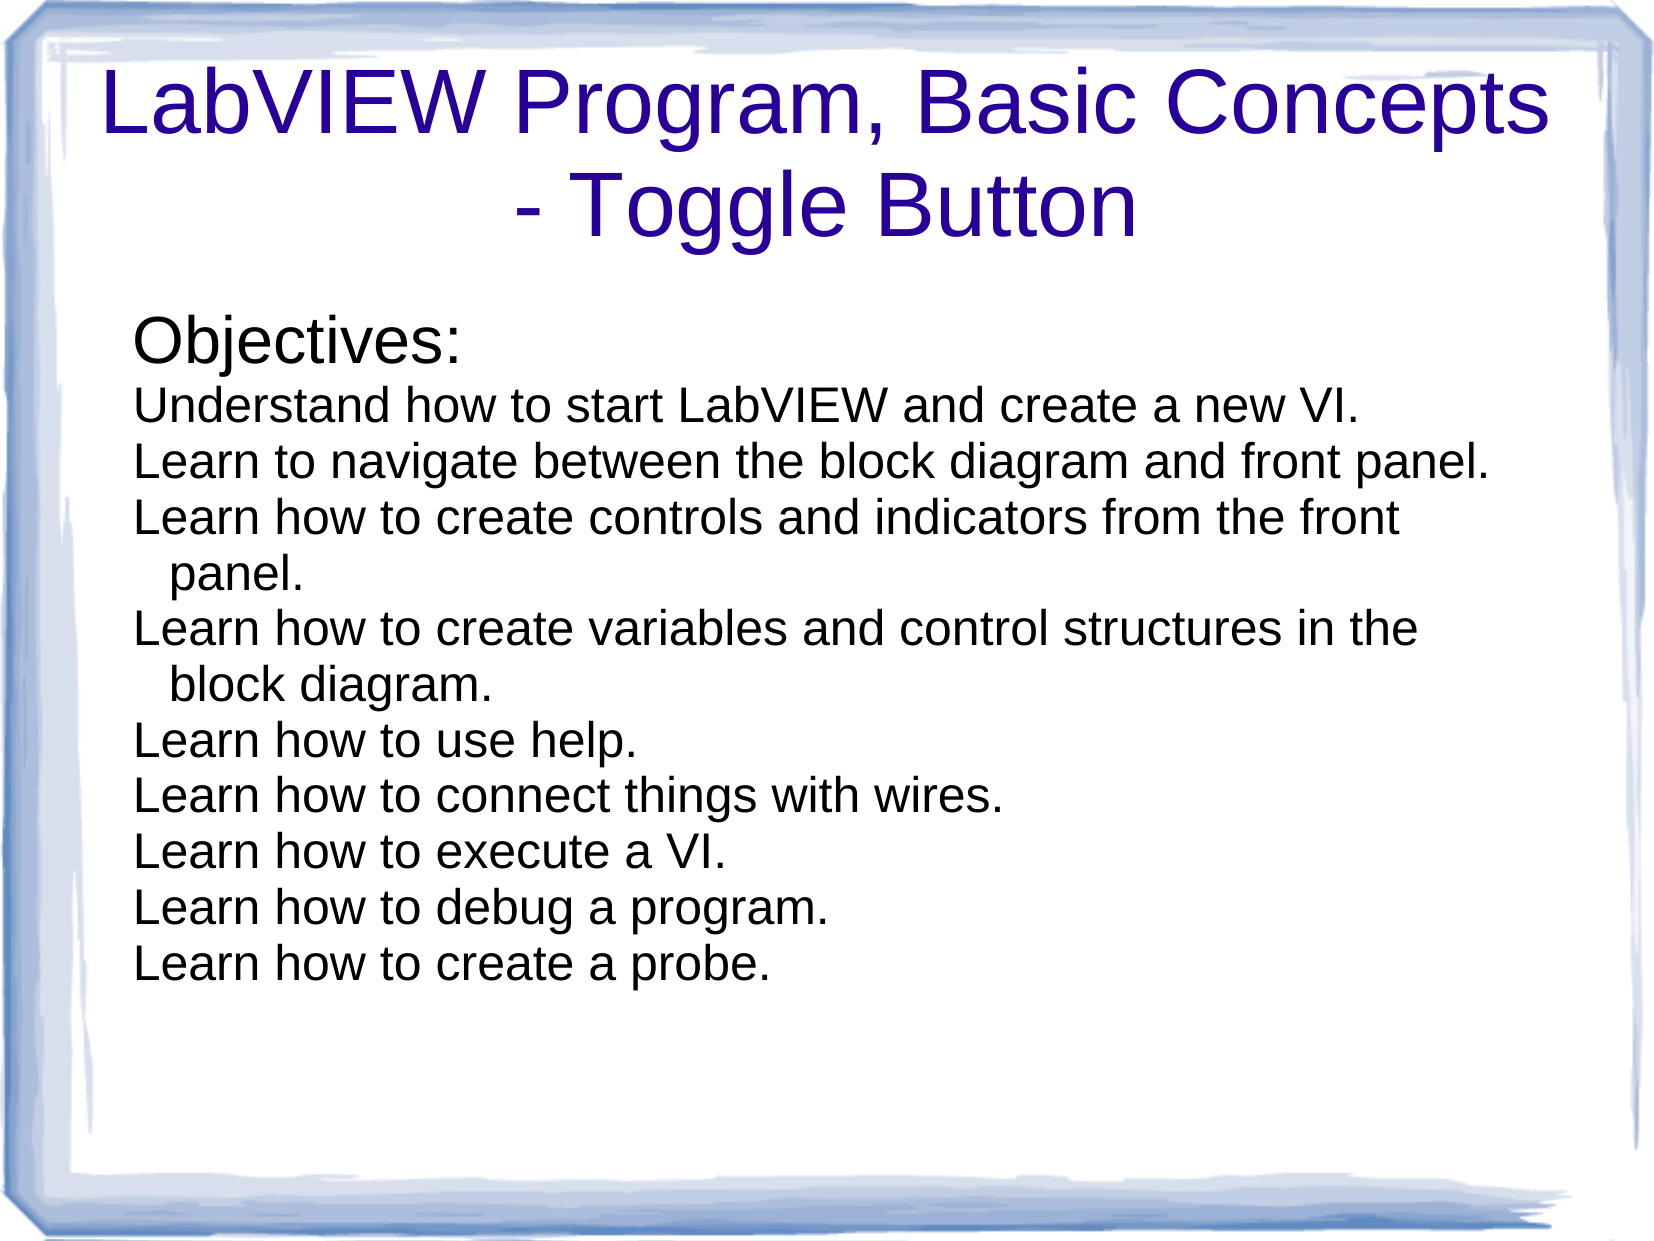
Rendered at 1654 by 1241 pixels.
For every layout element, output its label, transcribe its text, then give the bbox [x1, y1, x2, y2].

title LabVIEW Program, Basic Concepts - Toggle Button [82, 50, 1571, 256]
text_box Objectives: Understand how to start LabVIEW and create a new VI. Learn to navigate between the block diagram and front panel. Learn how to create controls and indicators from the front panel. Learn how to create variables and control structures in the block diagram. Learn how to use help. Learn how to connect things with wires. Learn how to execute a VI. Learn how to debug a program. Learn how to create a probe. [118, 295, 1565, 1054]
picture [0, 0, 1654, 1241]
